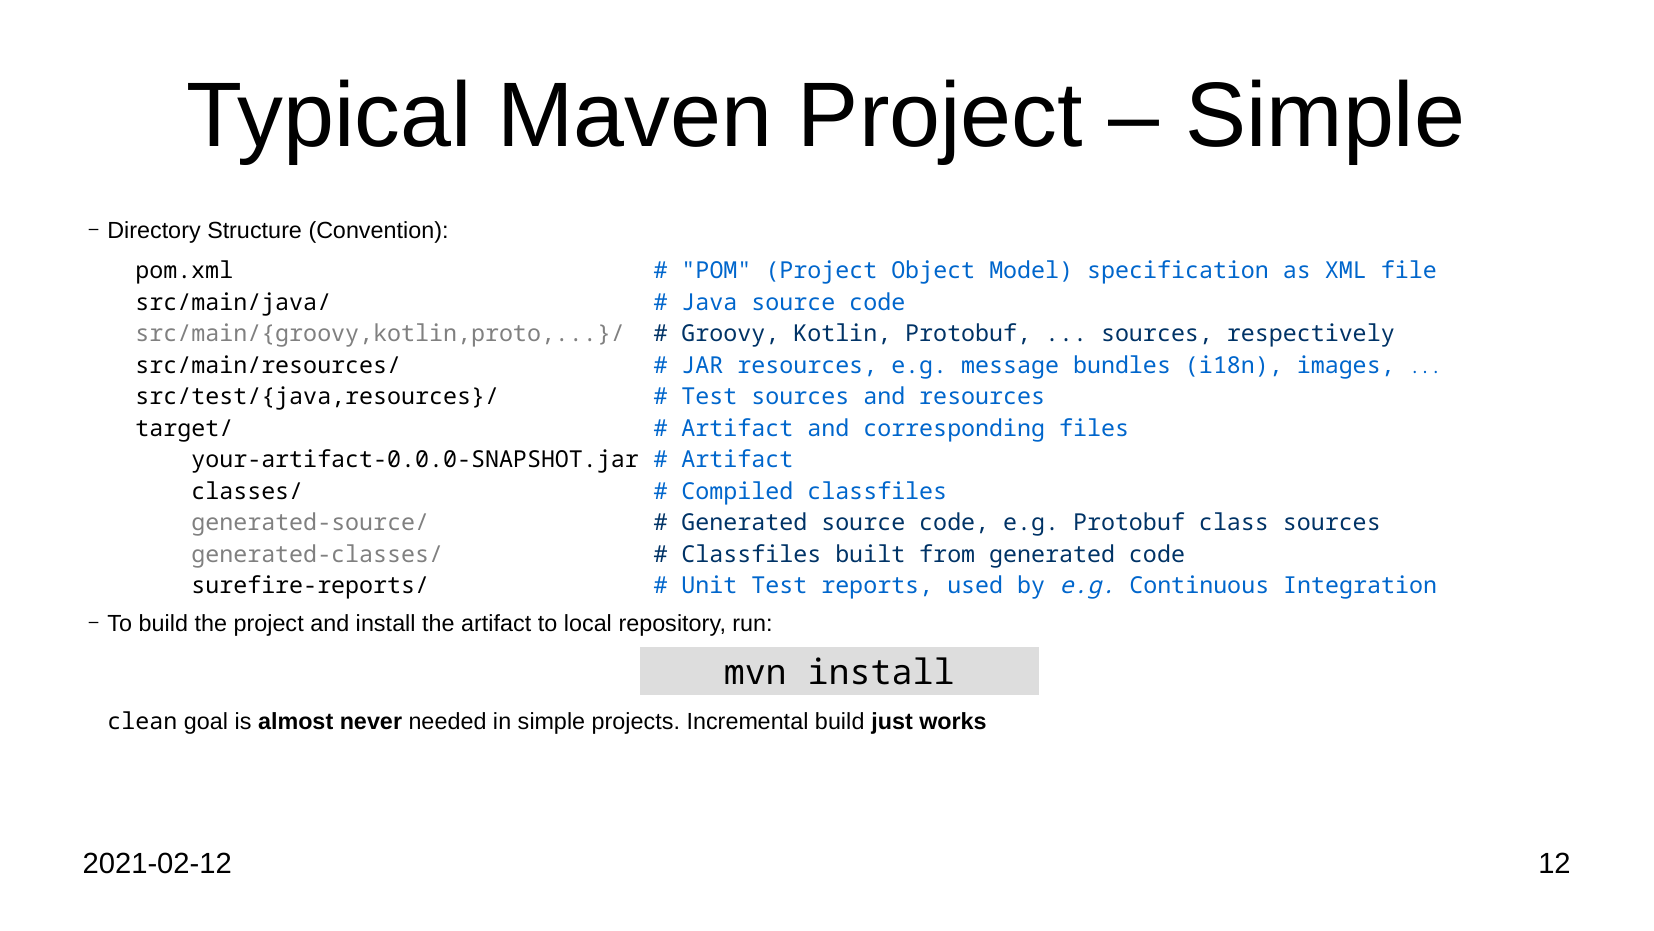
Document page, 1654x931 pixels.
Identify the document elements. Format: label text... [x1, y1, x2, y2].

list Directory Structure (Convention): pom.xml # "POM" (Project Object Model) specification as XML file src/main/java/ # Java source code src/main/{groovy,kotlin,proto,...}/ # Groovy, Kotlin, Protobuf, ... sources, respectively src/main/resources/ # JAR resources, e.g. message bundles (i18n), images, ... src/test/{java,resources}/ # Test sources and resources target/ # Artifact and corresponding files your-artifact-0.0.0-SNAPSHOT.jar # Artifact classes/ # Compiled classfiles generated-source/ # Generated source code, e.g. Protobuf class sources generated-classes/ # Classfiles built from generated code surefire-reports/ # Unit Test reports, used by e.g. Continuous Integration To build the project and install the artifact to local repository, run: mvn install clean goal is almost never needed in simple projects. Incremental build just works [82, 217, 1571, 758]
title Typical Maven Project – Simple [82, 37, 1571, 193]
